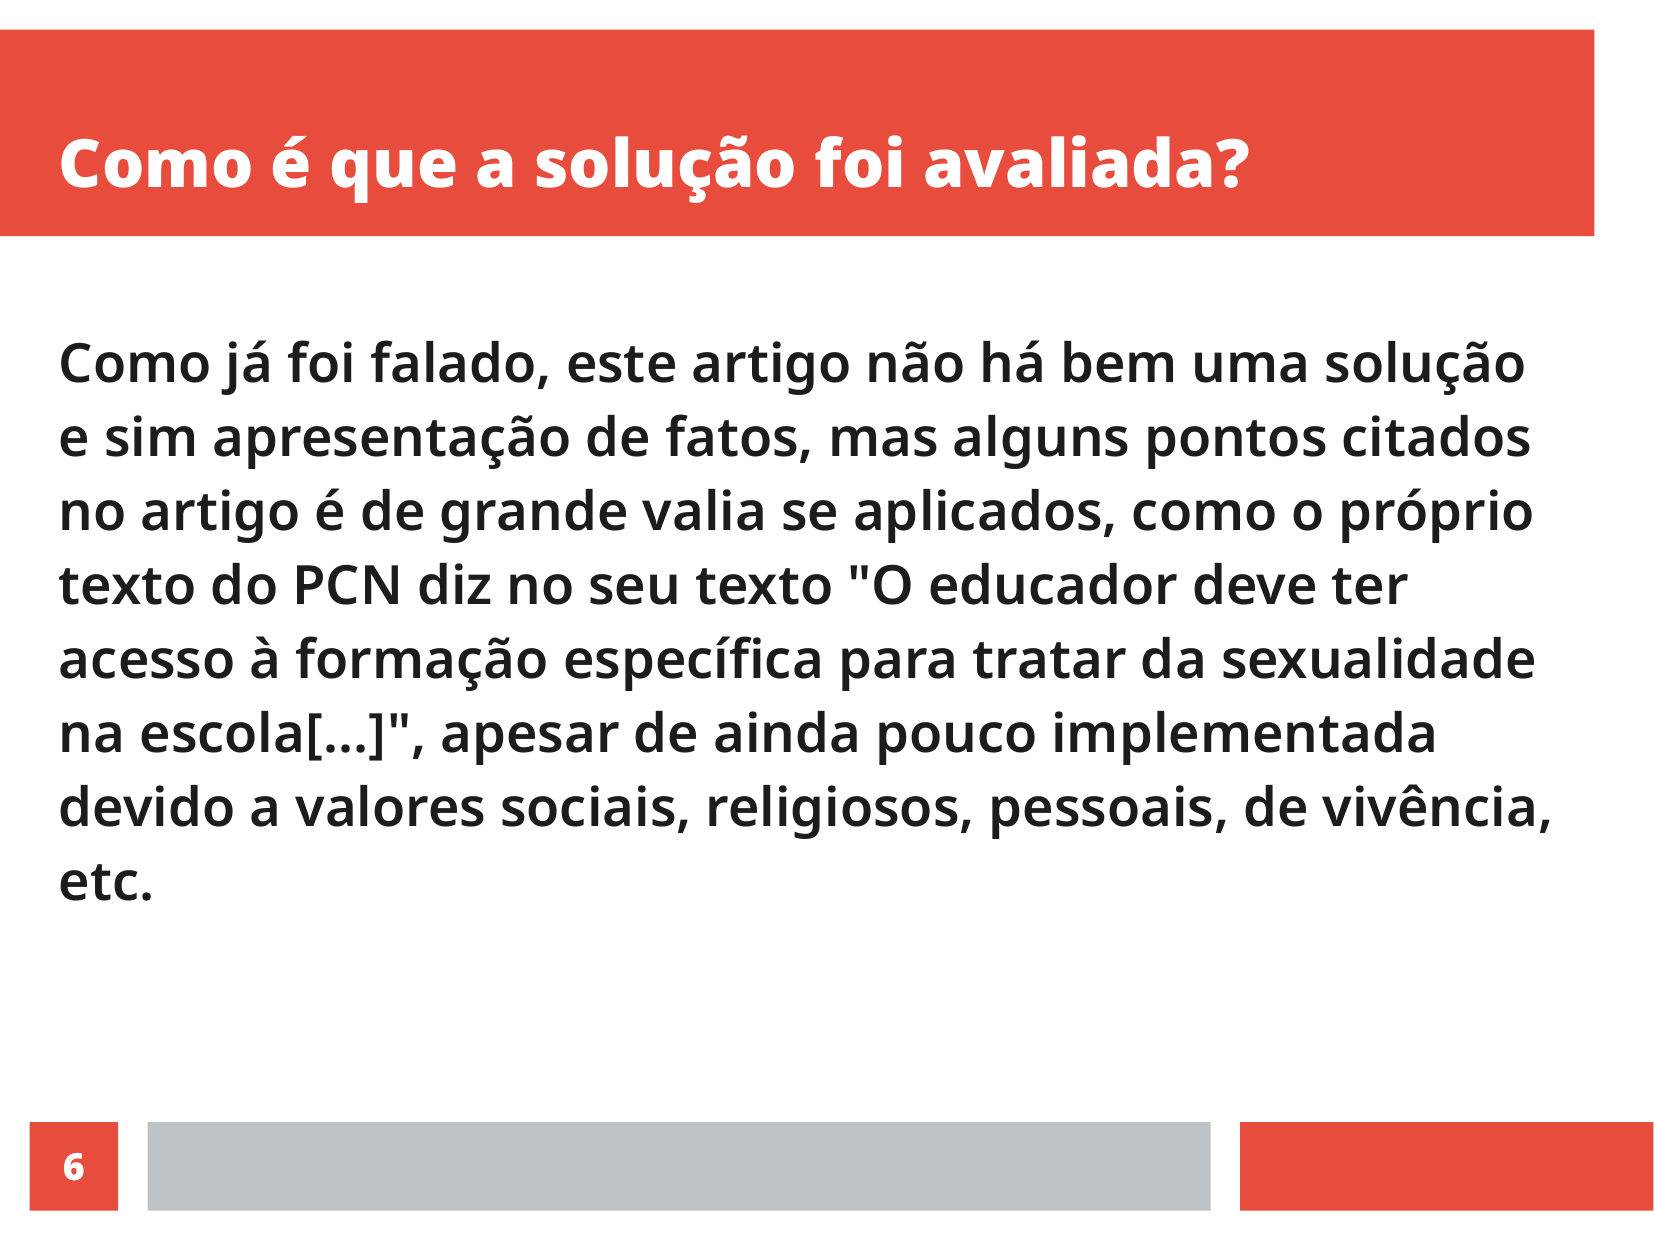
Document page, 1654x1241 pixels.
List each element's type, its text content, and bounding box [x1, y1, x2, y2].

title Como é que a solução foi avaliada? [59, 59, 1595, 207]
list Como já foi falado, este artigo não há bem uma solução e sim apresentação de fatos, mas alguns pontos citados no artigo é de grande valia se aplicados, como o próprio texto do PCN diz no seu texto "O educador deve ter acesso à formação específica para tratar da sexualidade na escola[...]", apesar de ainda pouco implementada devido a valores sociais, religiosos, pessoais, de vivência, etc. [59, 324, 1565, 1093]
